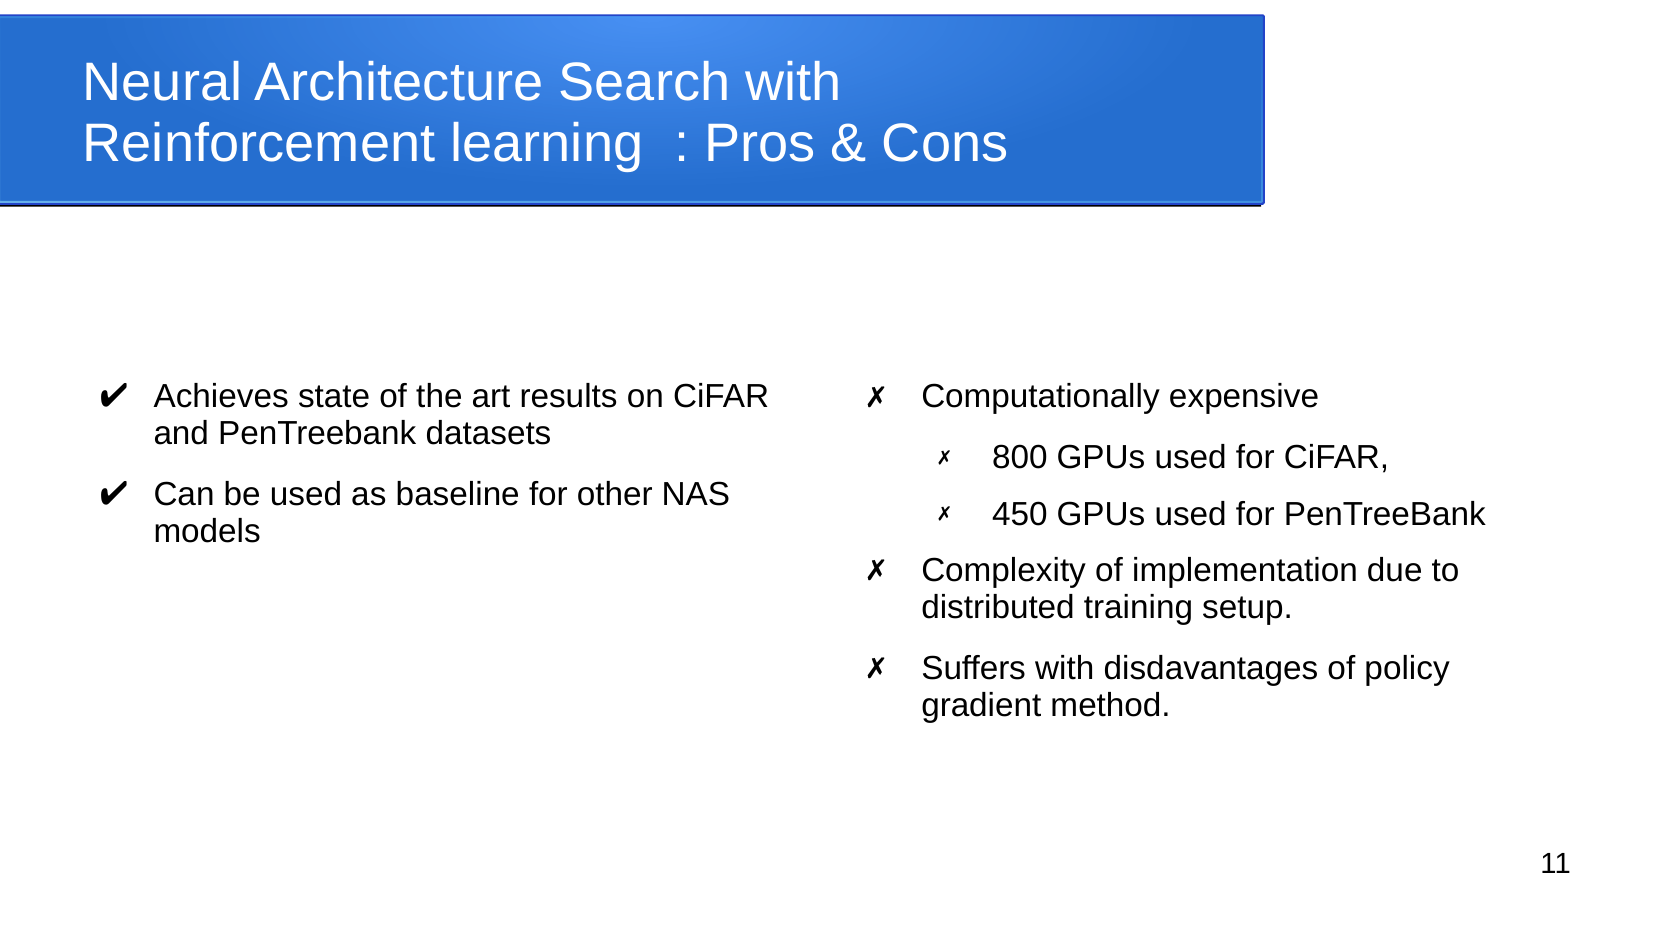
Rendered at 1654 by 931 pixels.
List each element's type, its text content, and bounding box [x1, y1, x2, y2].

title Neural Architecture Search with Reinforcement learning : Pros & Cons [82, 35, 1235, 189]
list Achieves state of the art results on CiFAR and PenTreebank datasets Can be used as baseline for other NAS models [82, 377, 809, 918]
list Computationally expensive 800 GPUs used for CiFAR, 450 GPUs used for PenTreeBank Complexity of implementation due to distributed training setup. Suffers with disdavantages of policy gradient method. [850, 377, 1577, 918]
